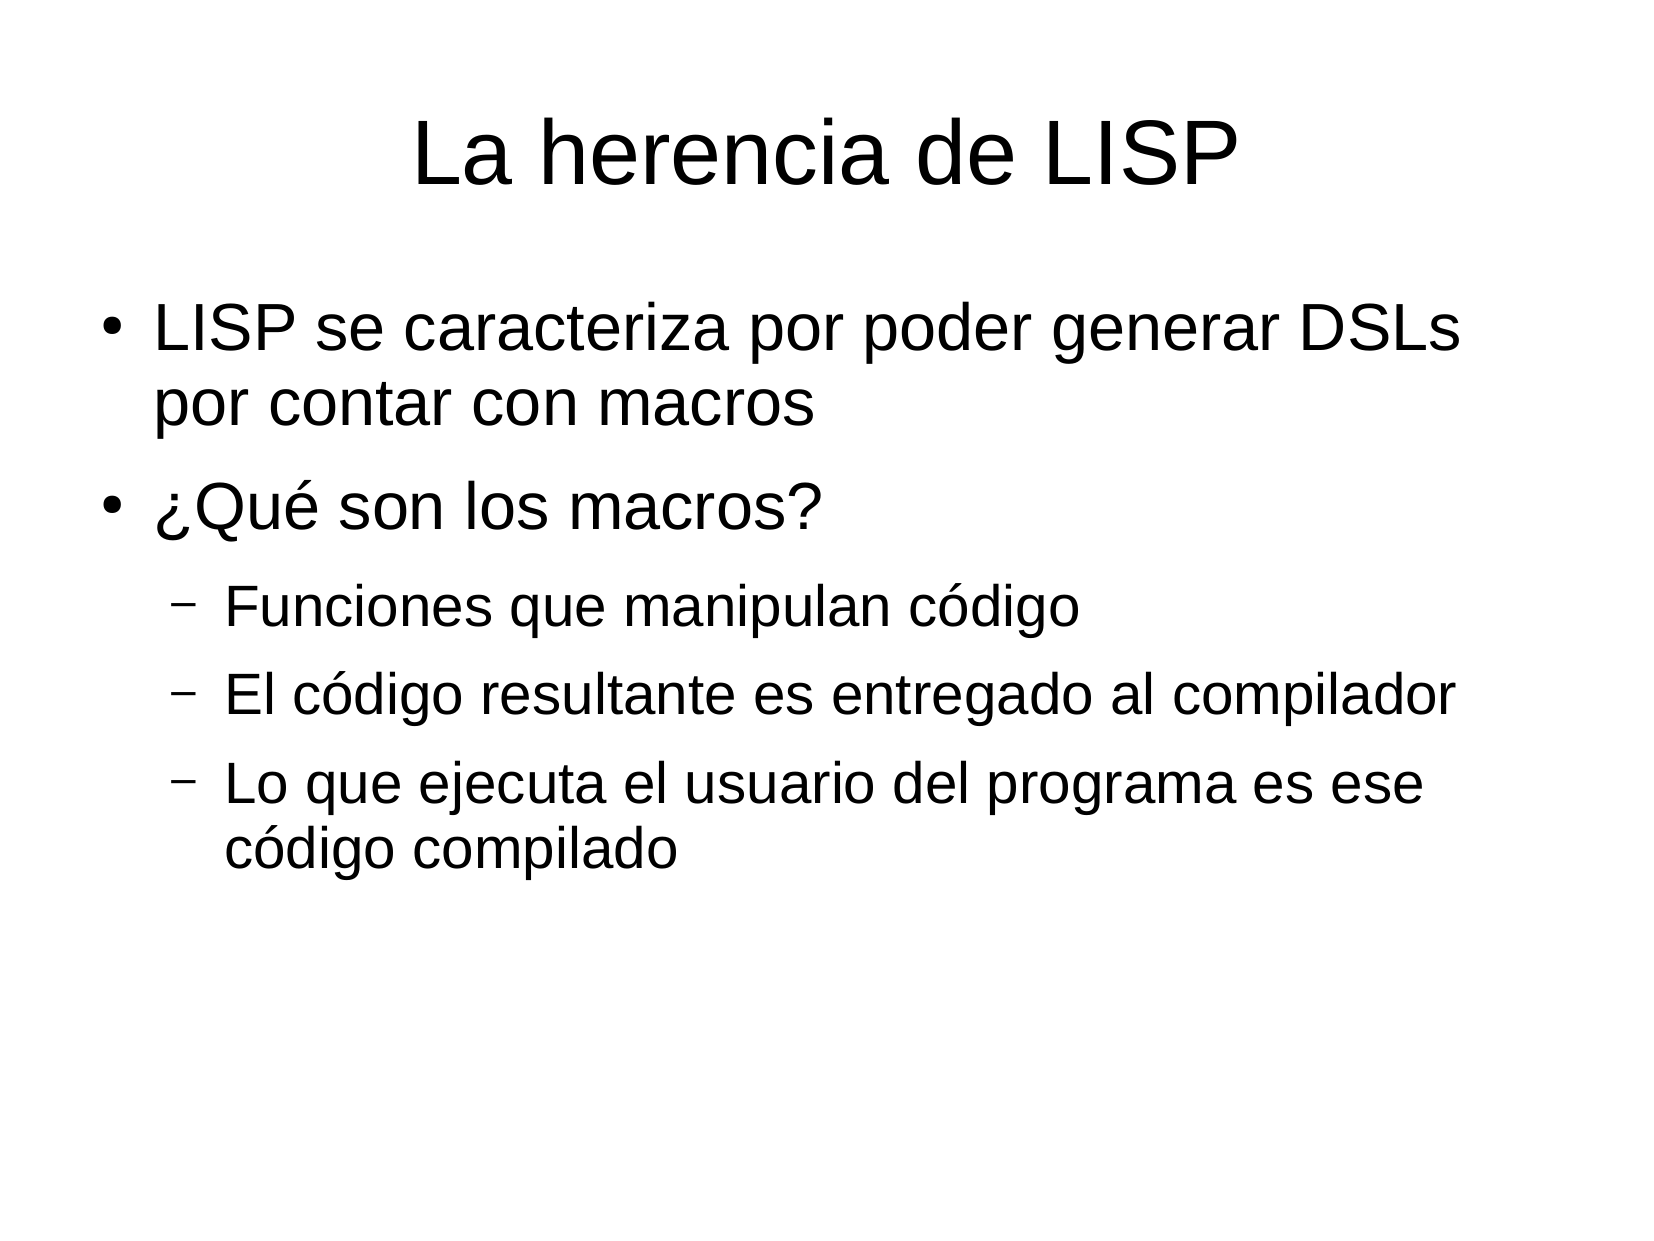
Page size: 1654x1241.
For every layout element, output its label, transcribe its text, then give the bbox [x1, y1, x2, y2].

title La herencia de LISP [82, 49, 1571, 257]
list LISP se caracteriza por poder generar DSLs por contar con macros ¿Qué son los macros? Funciones que manipulan código El código resultante es entregado al compilador Lo que ejecuta el usuario del programa es ese código compilado [82, 290, 1571, 1010]
